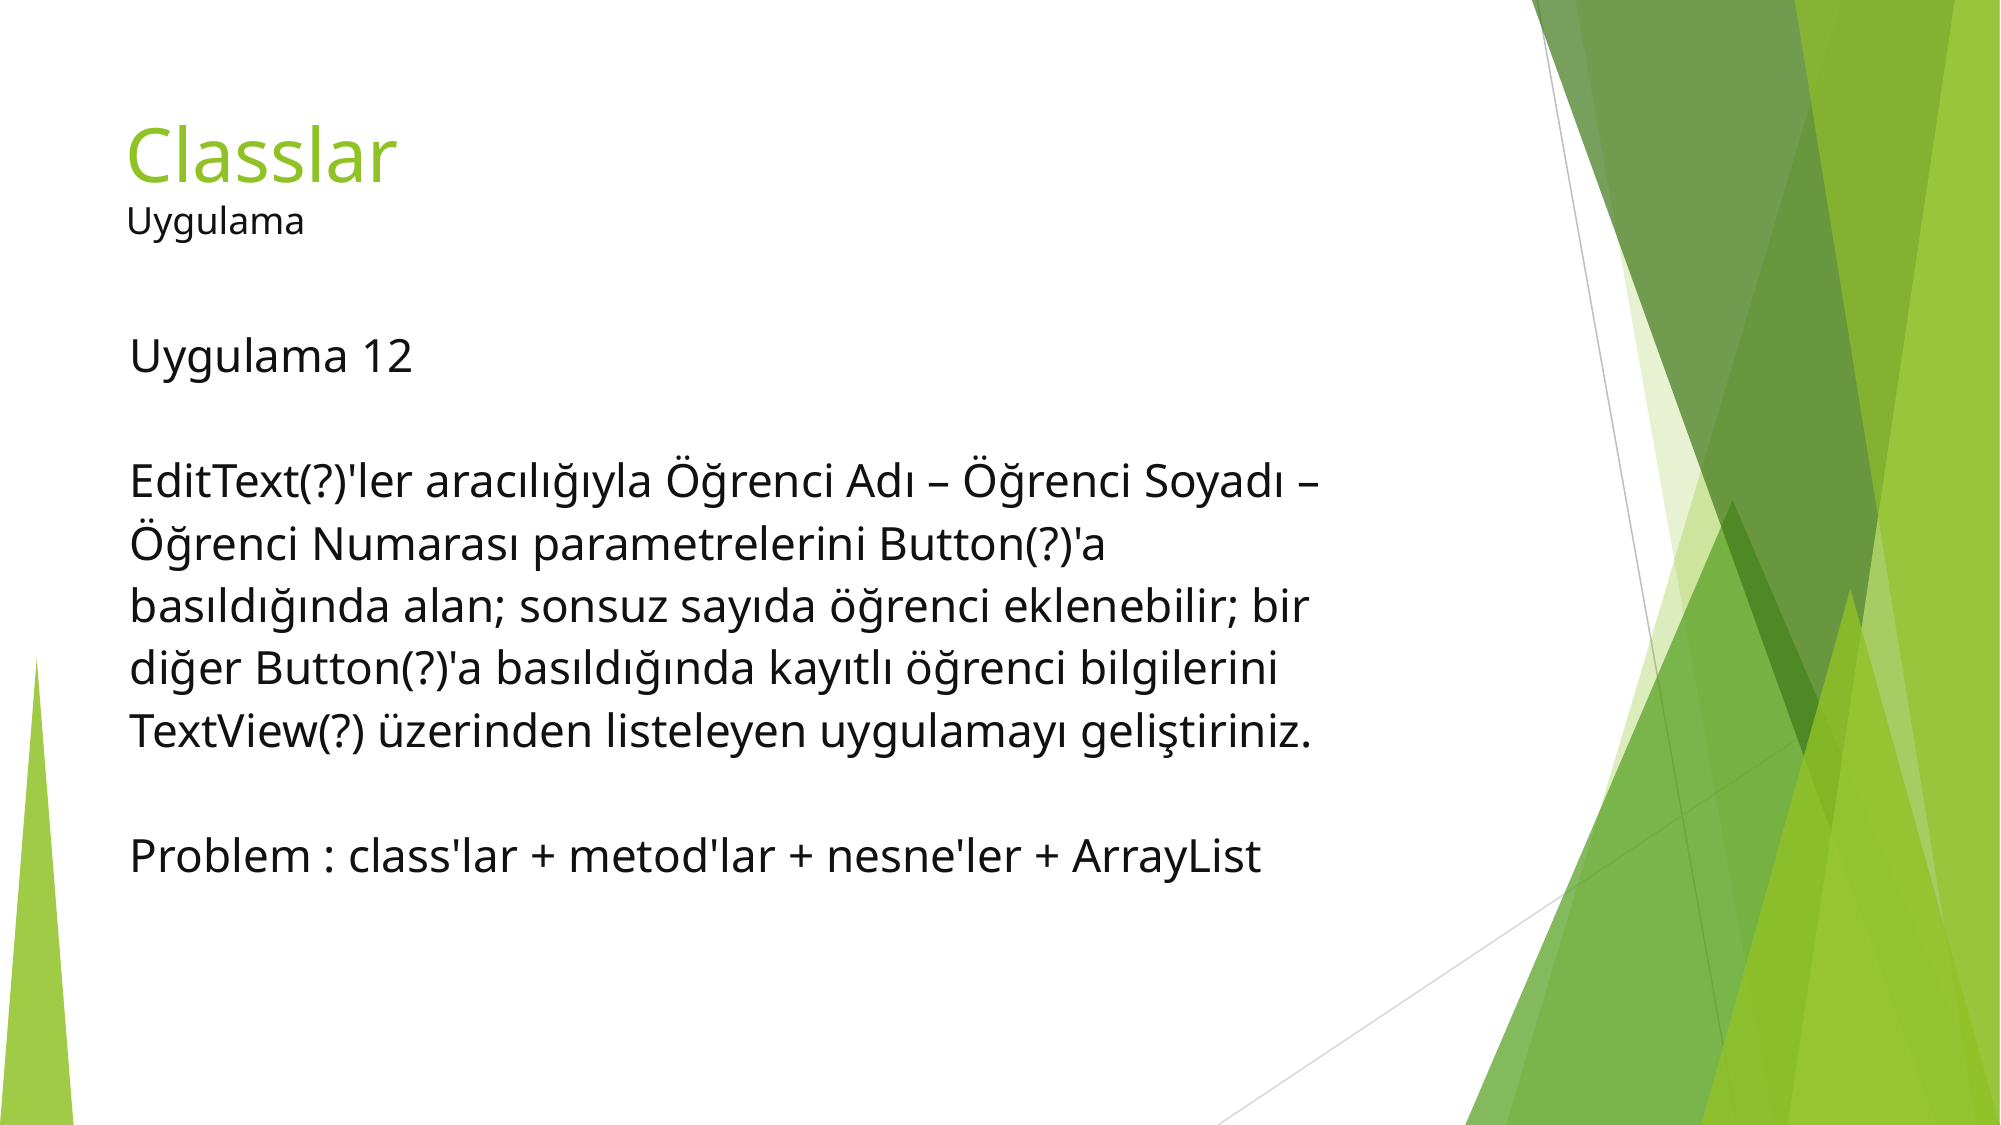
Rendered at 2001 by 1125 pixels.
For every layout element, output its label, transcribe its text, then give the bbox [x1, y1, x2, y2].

title Classlar Uygulama [111, 99, 1522, 317]
text_box Uygulama 12 EditText(?)'ler aracılığıyla Öğrenci Adı – Öğrenci Soyadı – Öğrenci Numarası parametrelerini Button(?)'a basıldığında alan; sonsuz sayıda öğrenci eklenebilir; bir diğer Button(?)'a basıldığında kayıtlı öğrenci bilgilerini TextView(?) üzerinden listeleyen uygulamayı geliştiriniz. Problem : class'lar + metod'lar + nesne'ler + ArrayList [129, 291, 1335, 919]
